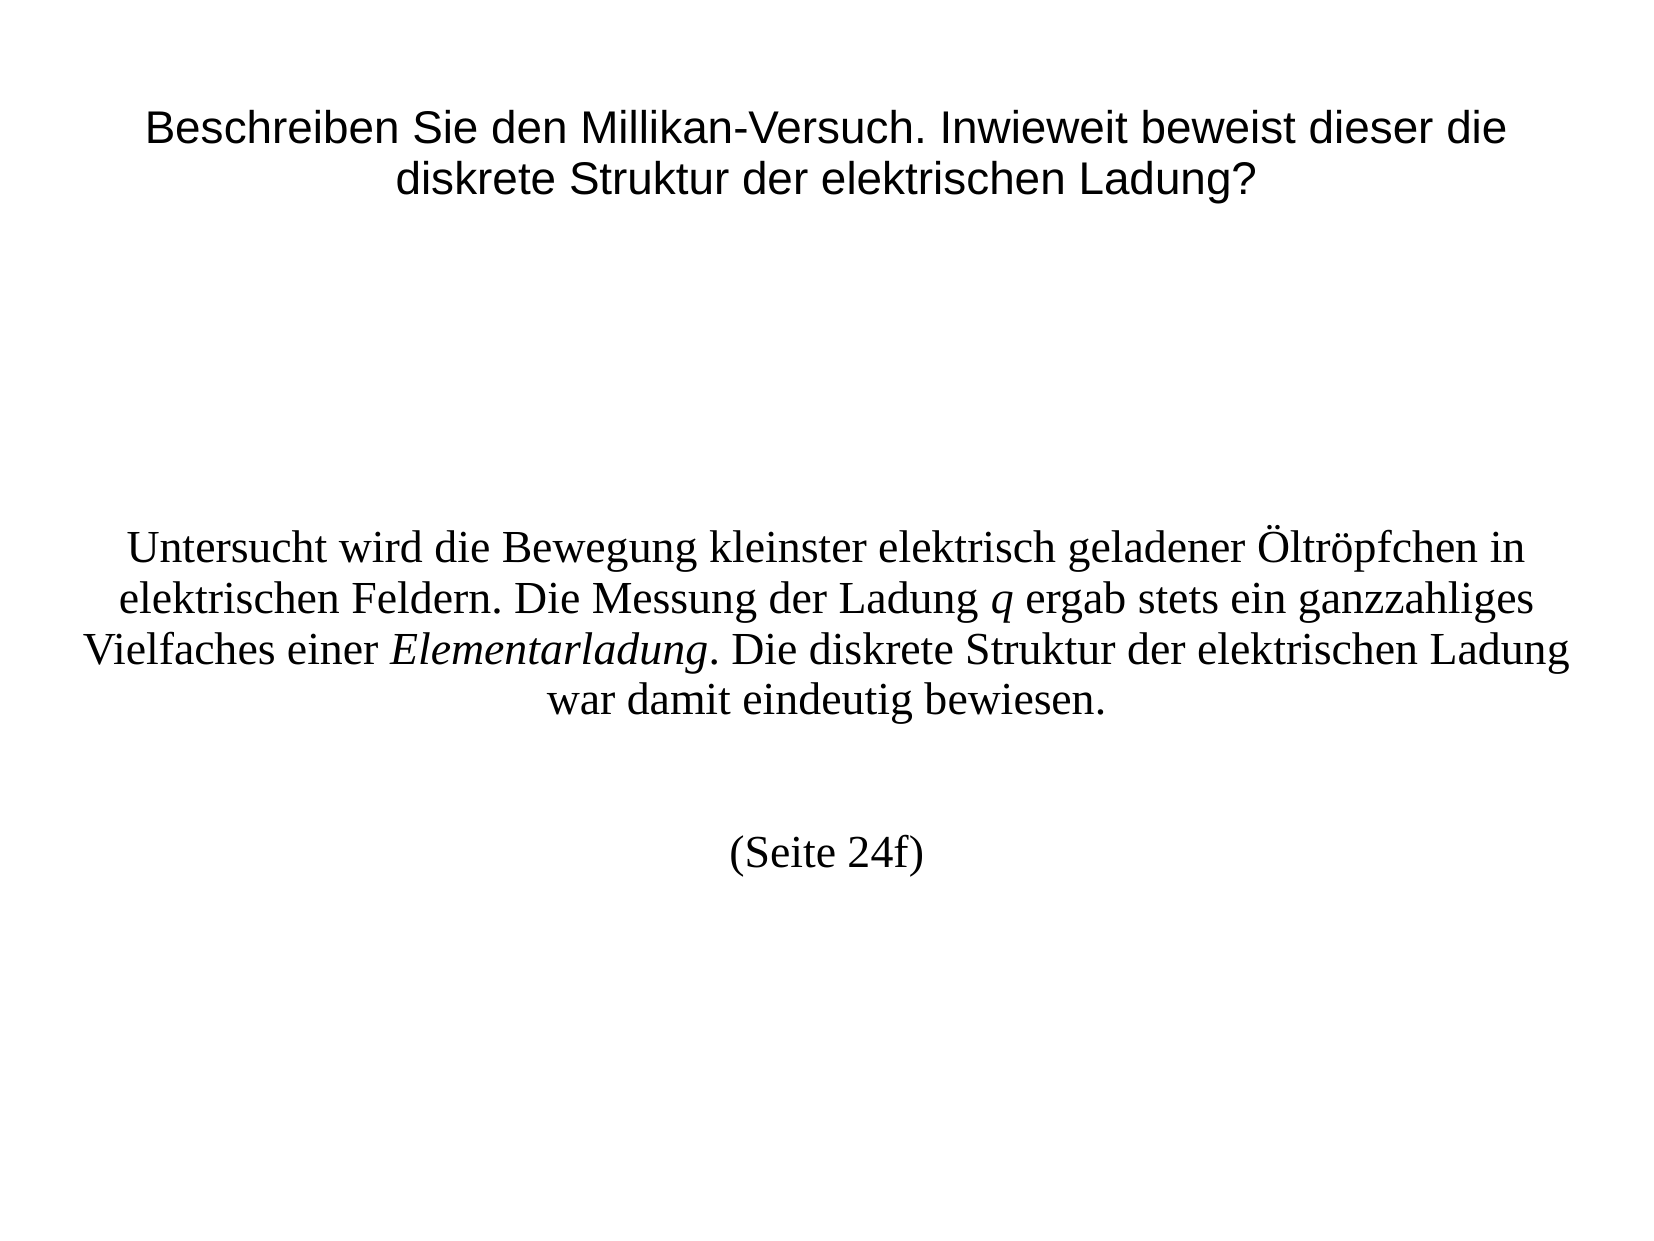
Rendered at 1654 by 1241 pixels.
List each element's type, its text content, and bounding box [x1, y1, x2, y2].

subtitle Untersucht wird die Bewegung kleinster elektrisch geladener Öltröpfchen in elektrischen Feldern. Die Messung der Ladung q ergab stets ein ganzzahliges Vielfaches einer Elementarladung. Die diskrete Struktur der elektrischen Ladung war damit eindeutig bewiesen. (Seite 24f) [82, 290, 1571, 1109]
title Beschreiben Sie den Millikan-Versuch. Inwieweit beweist dieser die diskrete Struktur der elektrischen Ladung? [82, 49, 1571, 257]
